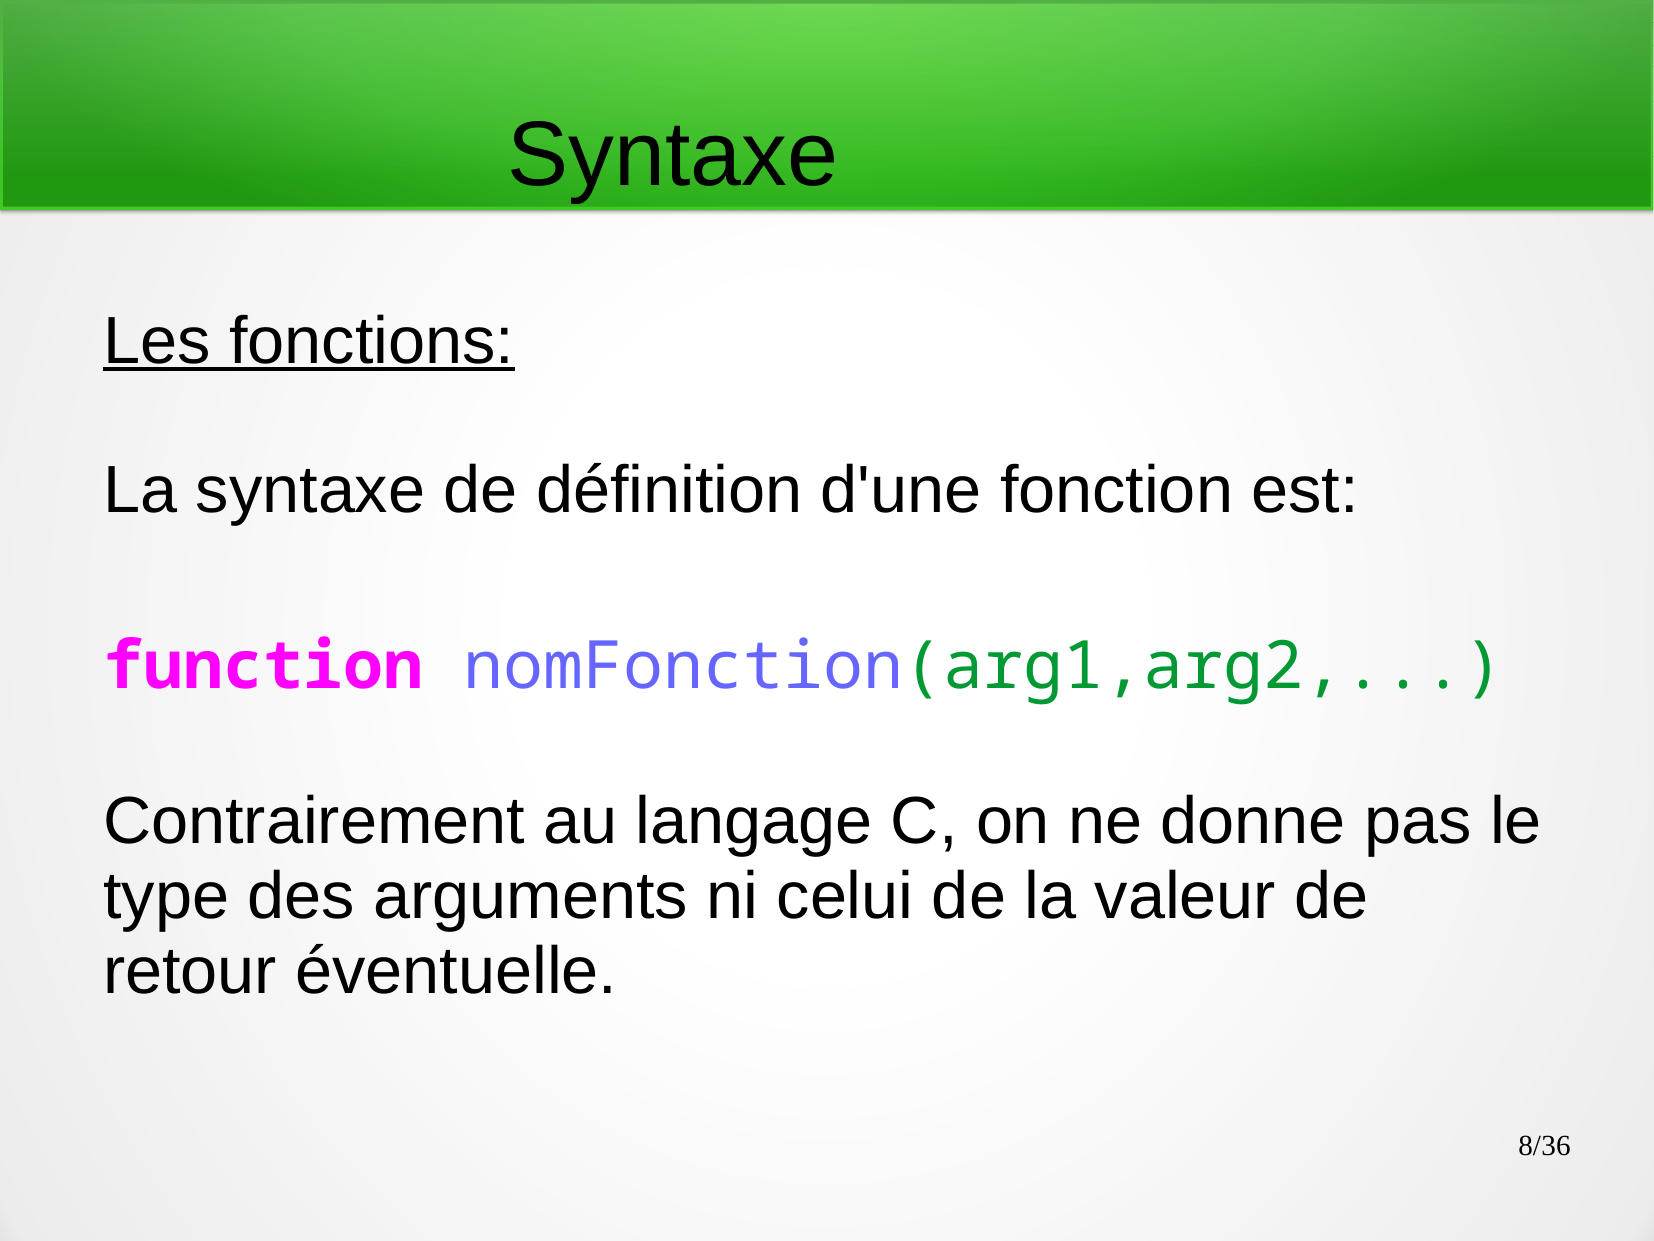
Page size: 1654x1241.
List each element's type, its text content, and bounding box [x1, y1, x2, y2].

text_box Les fonctions: La syntaxe de définition d'une fonction est: function nomFonction(arg1,arg2,...) Contrairement au langage C, on ne donne pas le type des arguments ni celui de la valeur de retour éventuelle. [88, 295, 1565, 990]
title Syntaxe [82, 94, 1264, 213]
